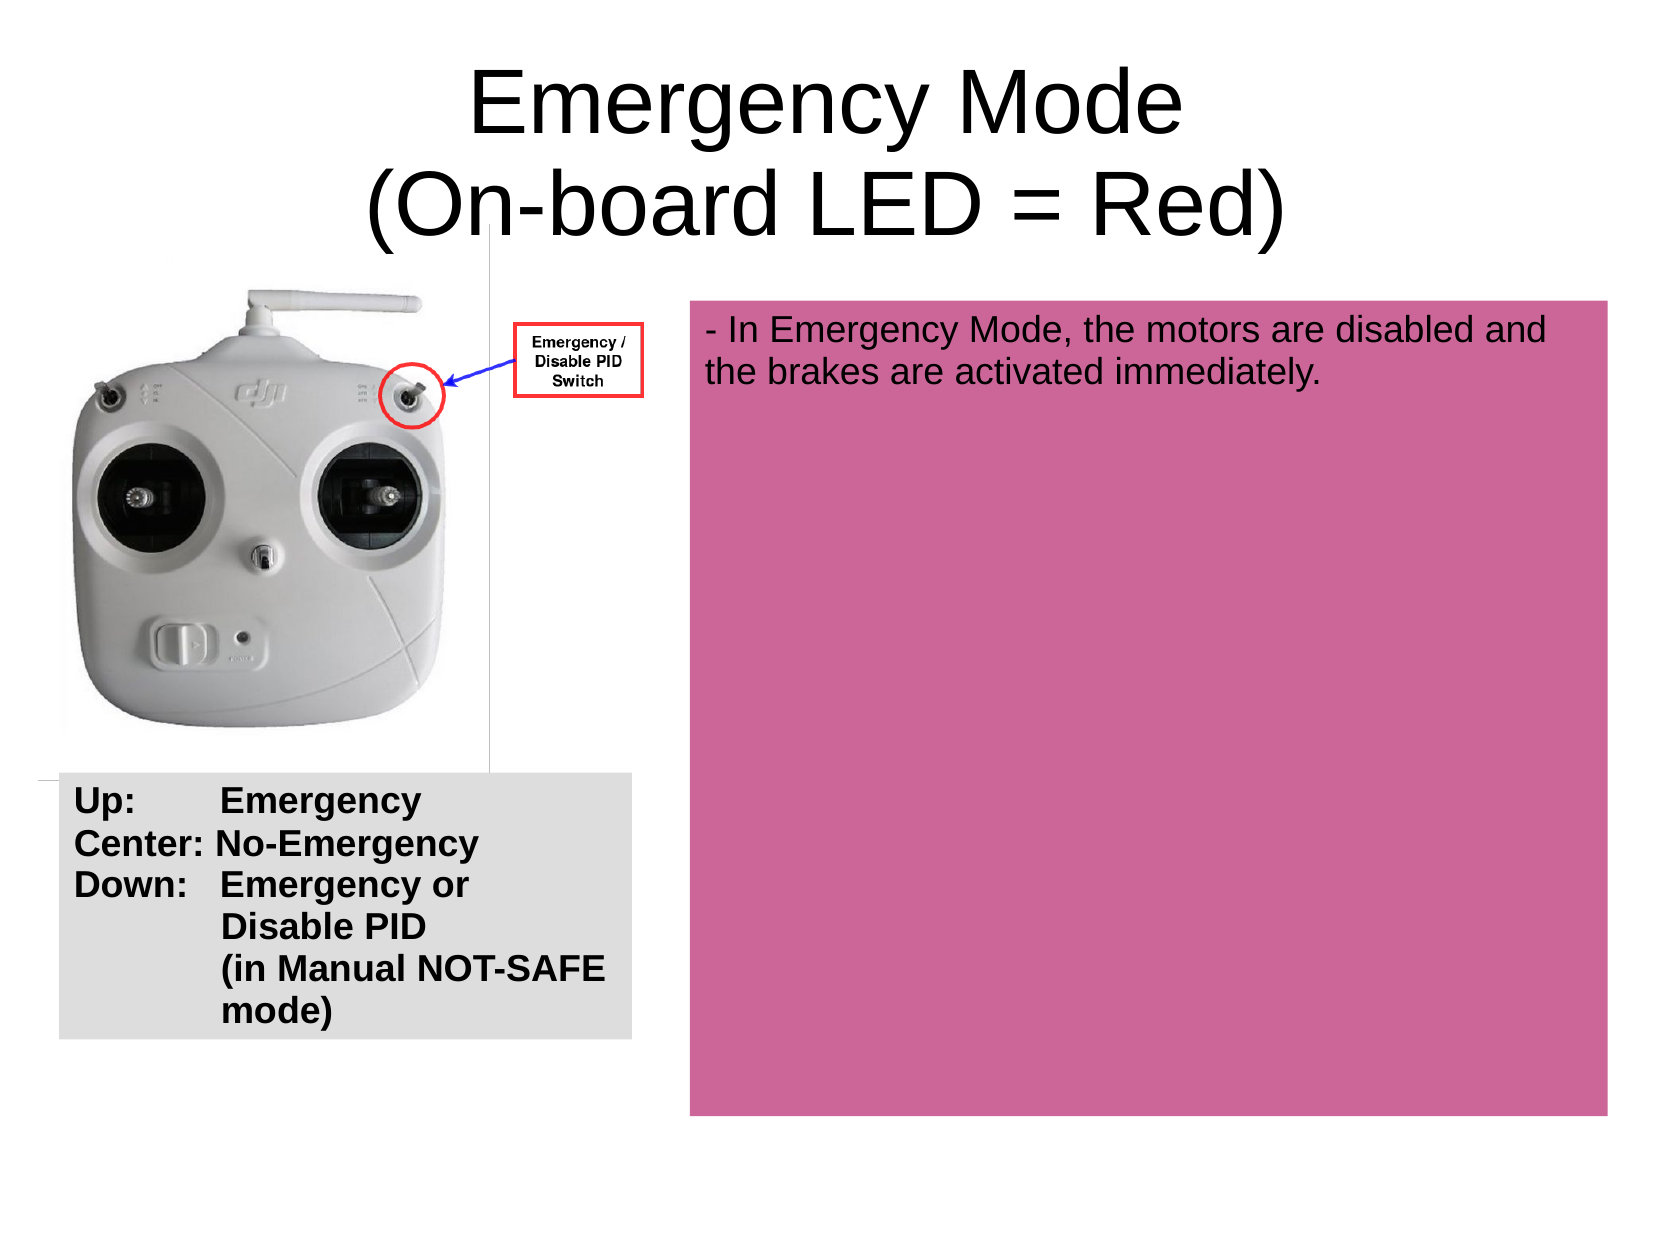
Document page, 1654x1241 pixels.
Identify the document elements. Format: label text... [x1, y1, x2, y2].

title Emergency Mode (On-board LED = Red) [82, 49, 1571, 257]
text_box - In Emergency Mode, the motors are disabled and the brakes are activated immediately. [689, 300, 1608, 1117]
picture [38, 224, 644, 781]
text_box Up: Emergency Center: No-Emergency Down: Emergency or Disable PID (in Manual NOT-SAFE mode) [59, 772, 632, 1040]
